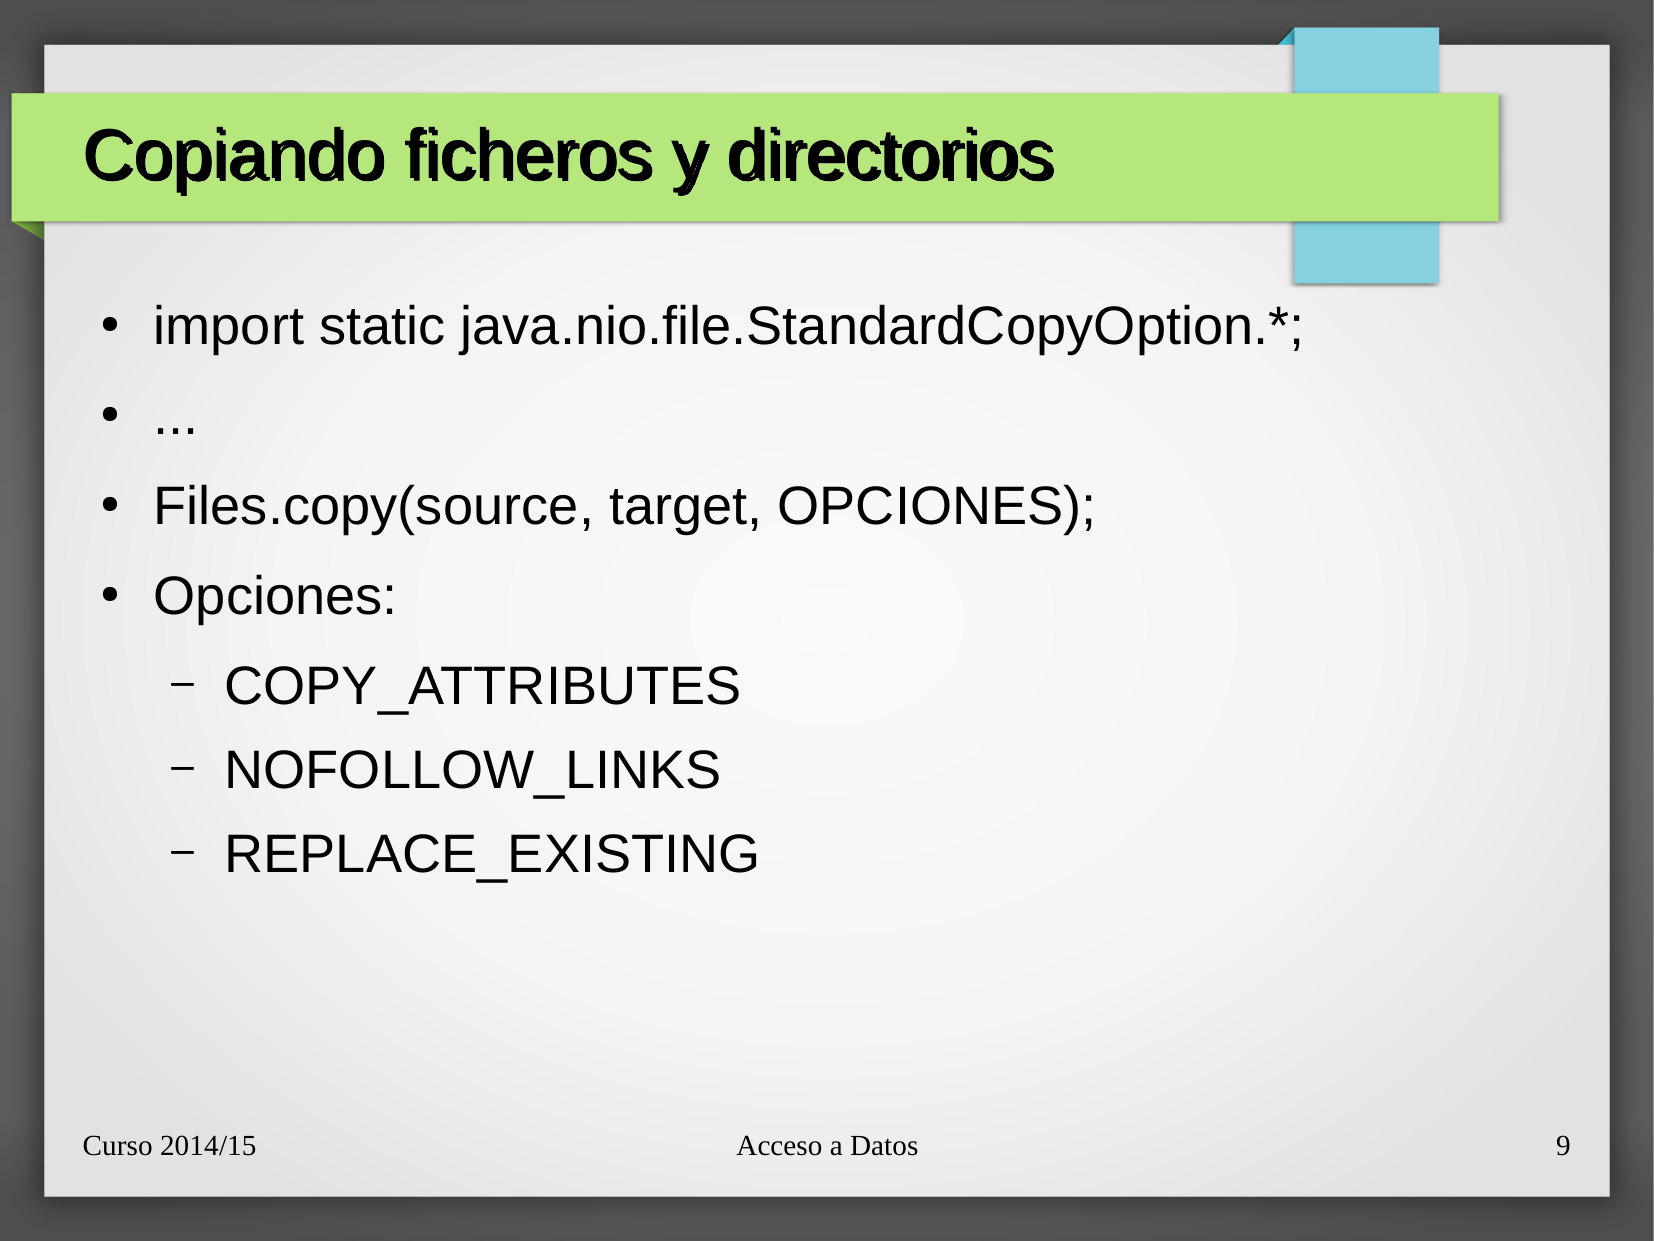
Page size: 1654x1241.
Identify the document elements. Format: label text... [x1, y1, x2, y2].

title Copiando ficheros y directorios [82, 94, 1264, 213]
picture [0, 0, 1654, 1241]
list import static java.nio.file.StandardCopyOption.*; ... Files.copy(source, target, OPCIONES); Opciones: COPY_ATTRIBUTES NOFOLLOW_LINKS REPLACE_EXISTING [82, 295, 1571, 1015]
